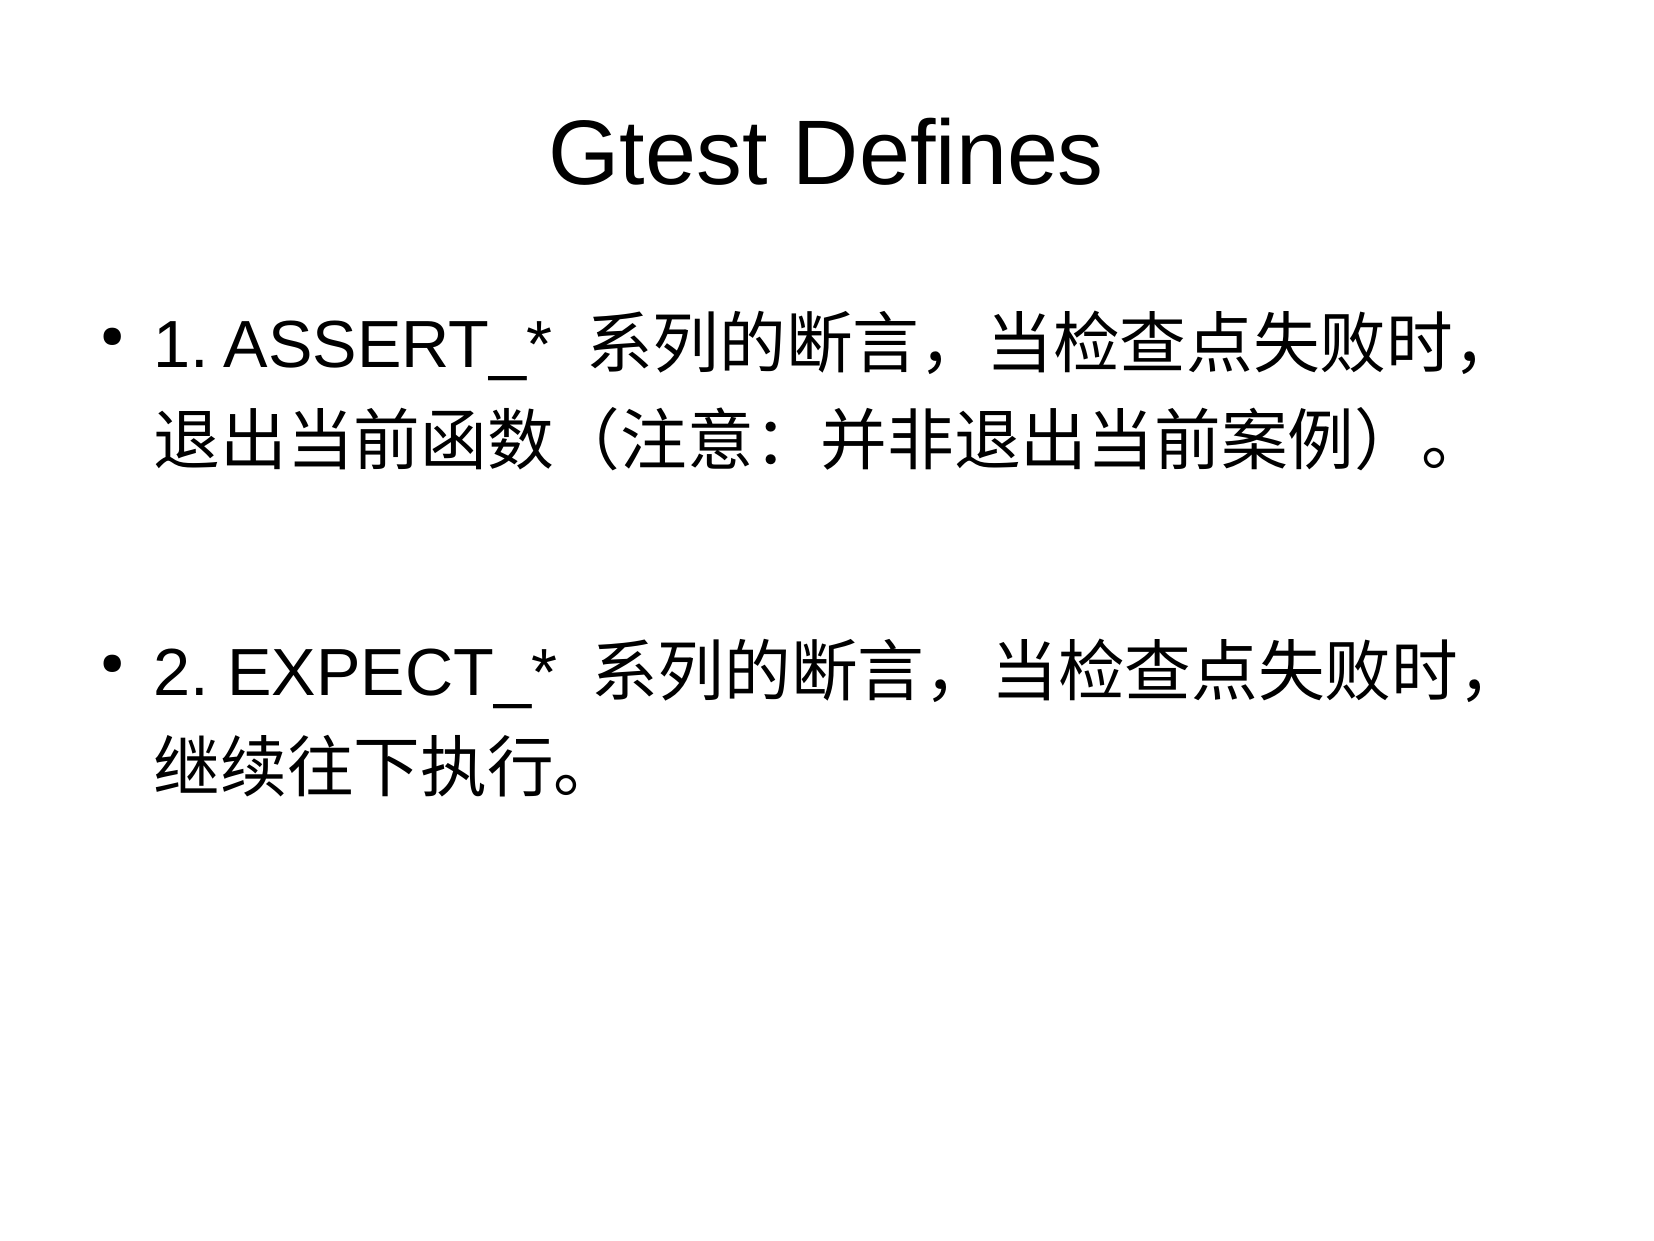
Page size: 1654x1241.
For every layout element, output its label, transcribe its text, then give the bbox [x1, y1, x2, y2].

list 1. ASSERT_* 系列的断言，当检查点失败时，退出当前函数（注意：并非退出当前案例）。 2. EXPECT_* 系列的断言，当检查点失败时，继续往下执行。 [82, 290, 1571, 1010]
title Gtest Defines [82, 49, 1571, 257]
